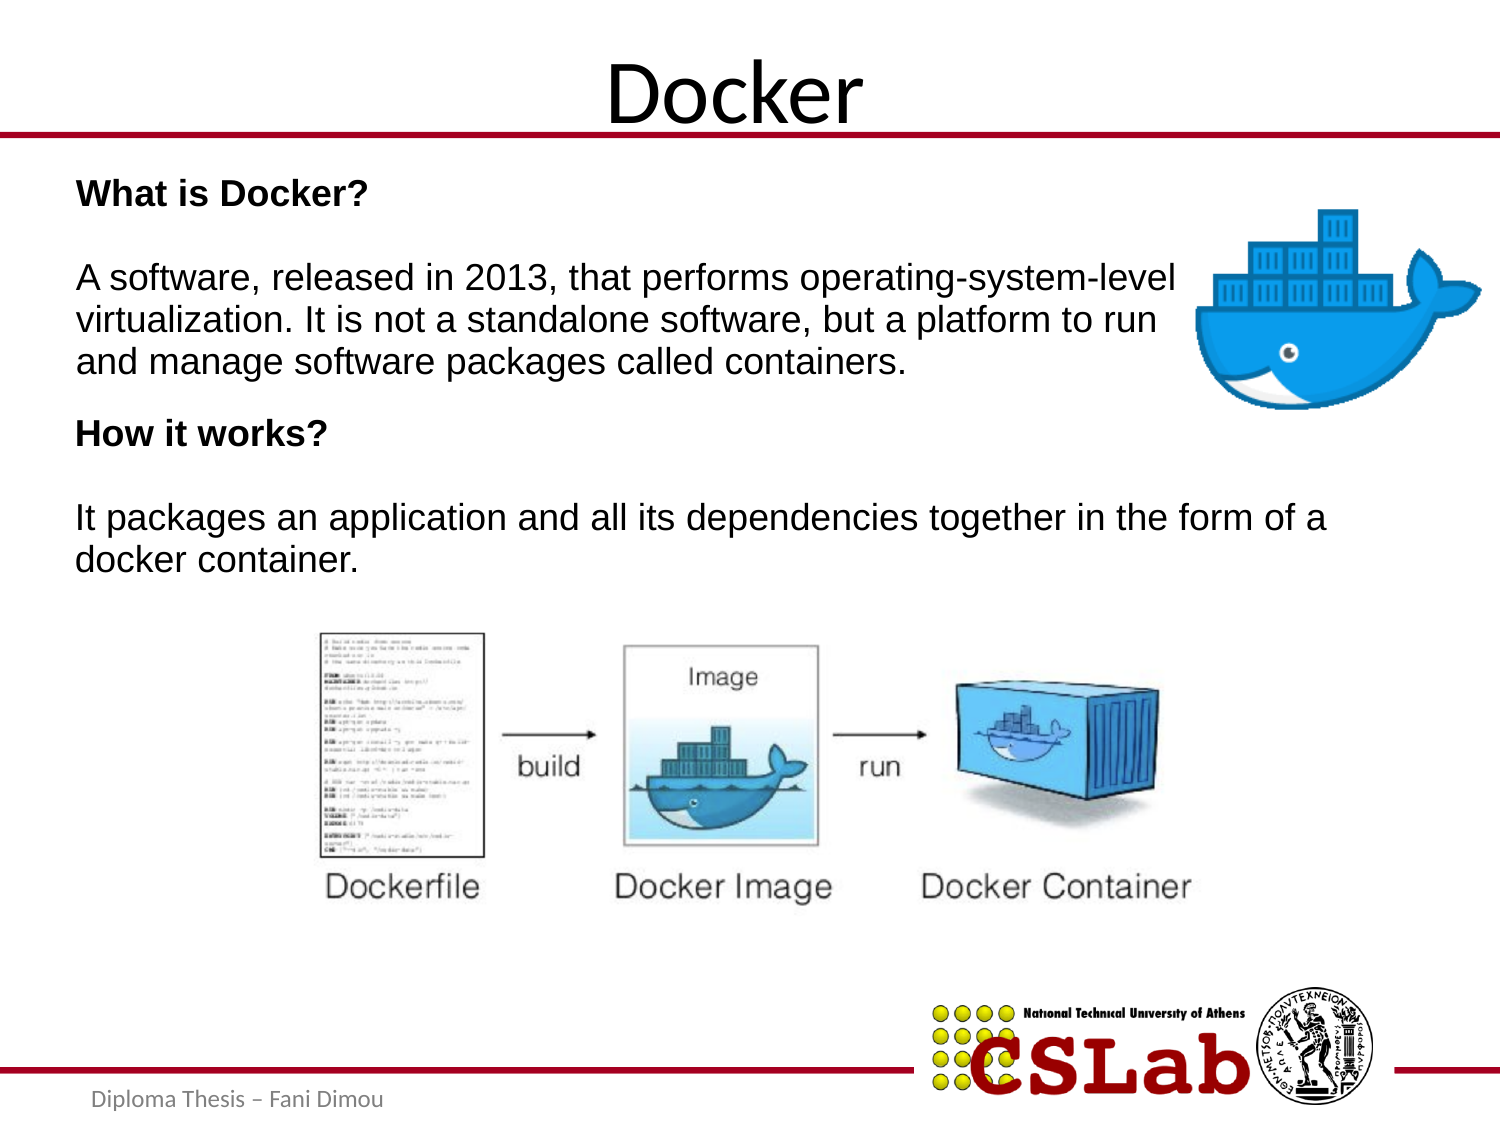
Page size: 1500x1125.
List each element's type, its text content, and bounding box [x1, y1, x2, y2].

picture [258, 588, 1228, 991]
picture [1185, 204, 1486, 414]
text_box Docker [60, 0, 1410, 205]
picture [925, 987, 1373, 1105]
text_box How it works? It packages an application and all its dependencies together in the form of a docker container. [60, 404, 1426, 588]
text_box What is Docker? A software, released in 2013, that performs operating-system-level virtualization. It is not a standalone software, but a platform to run and manage software packages called containers. [61, 165, 1382, 390]
